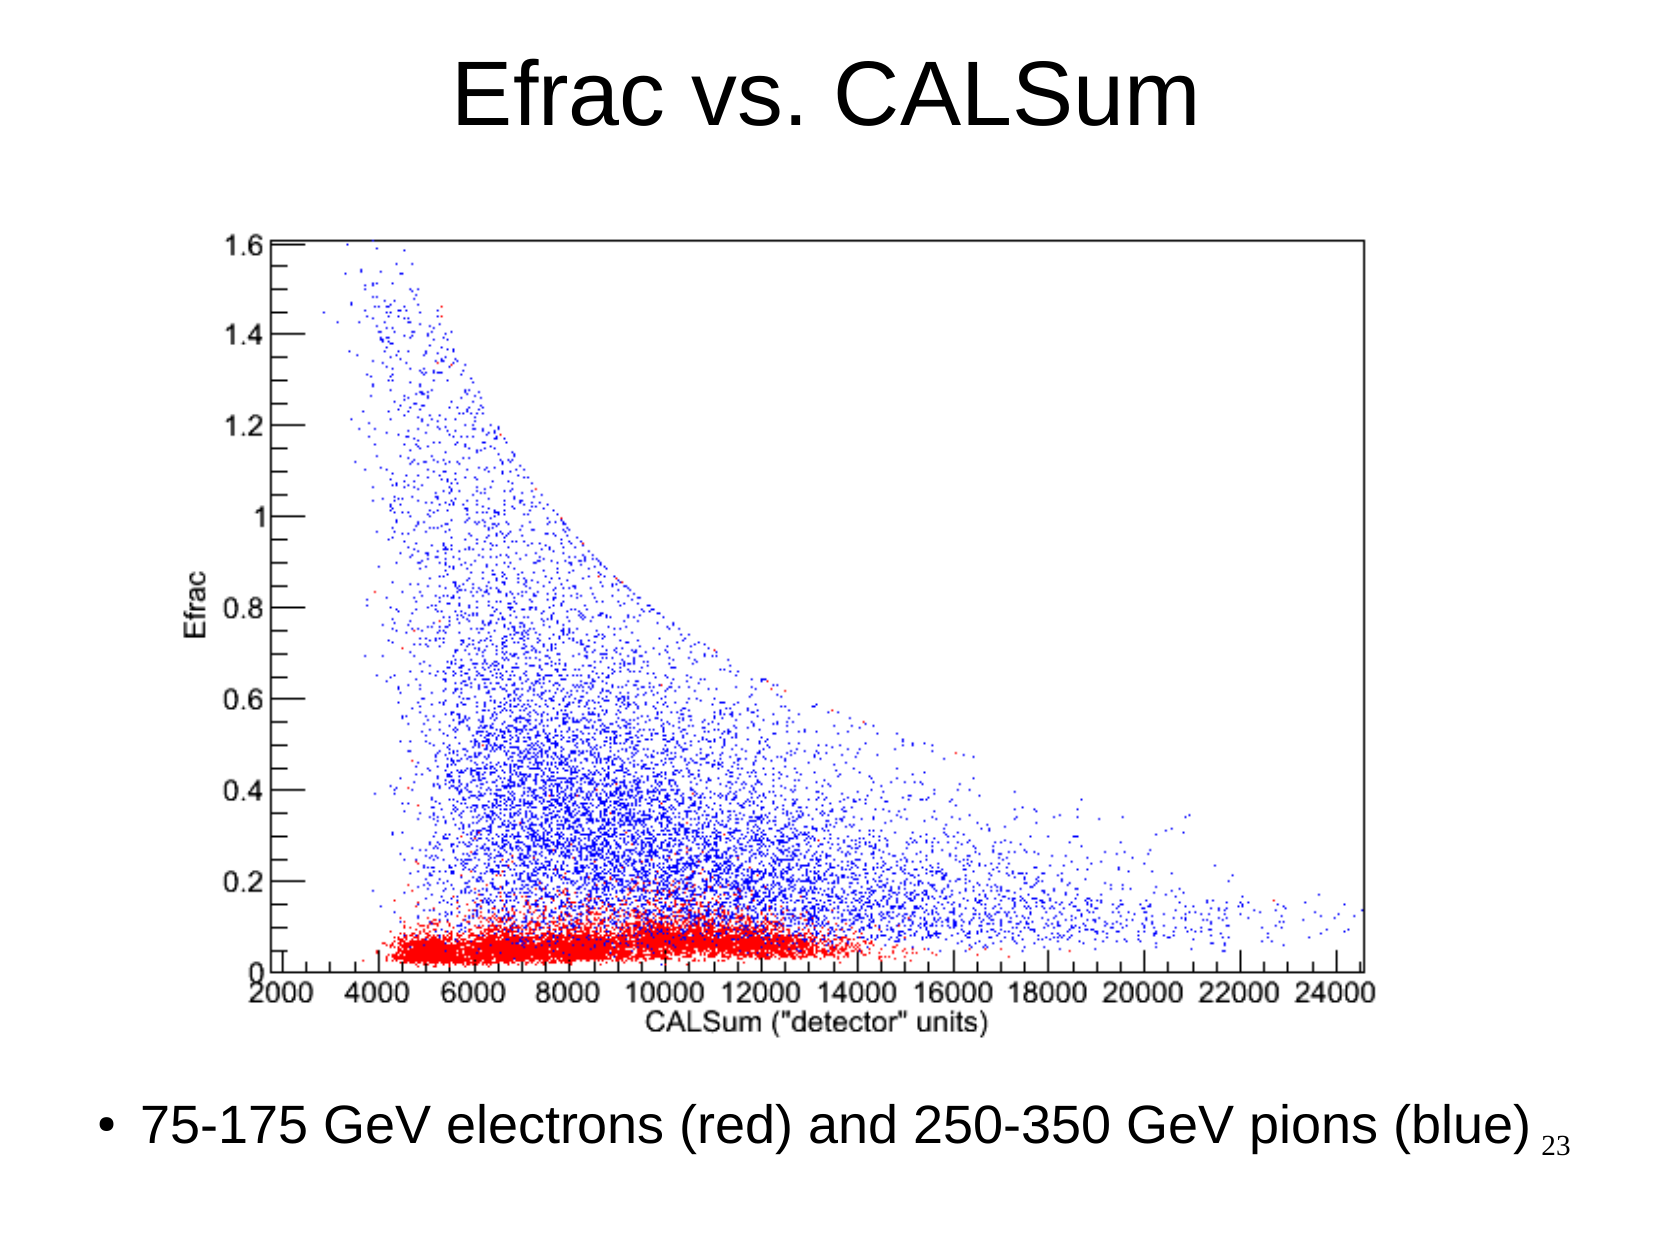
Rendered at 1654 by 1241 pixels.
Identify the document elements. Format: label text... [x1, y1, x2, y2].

list 75-175 GeV electrons (red) and 250-350 GeV pions (blue) [82, 1095, 1538, 1215]
title Efrac vs. CALSum [82, 0, 1571, 198]
picture [135, 149, 1501, 1066]
